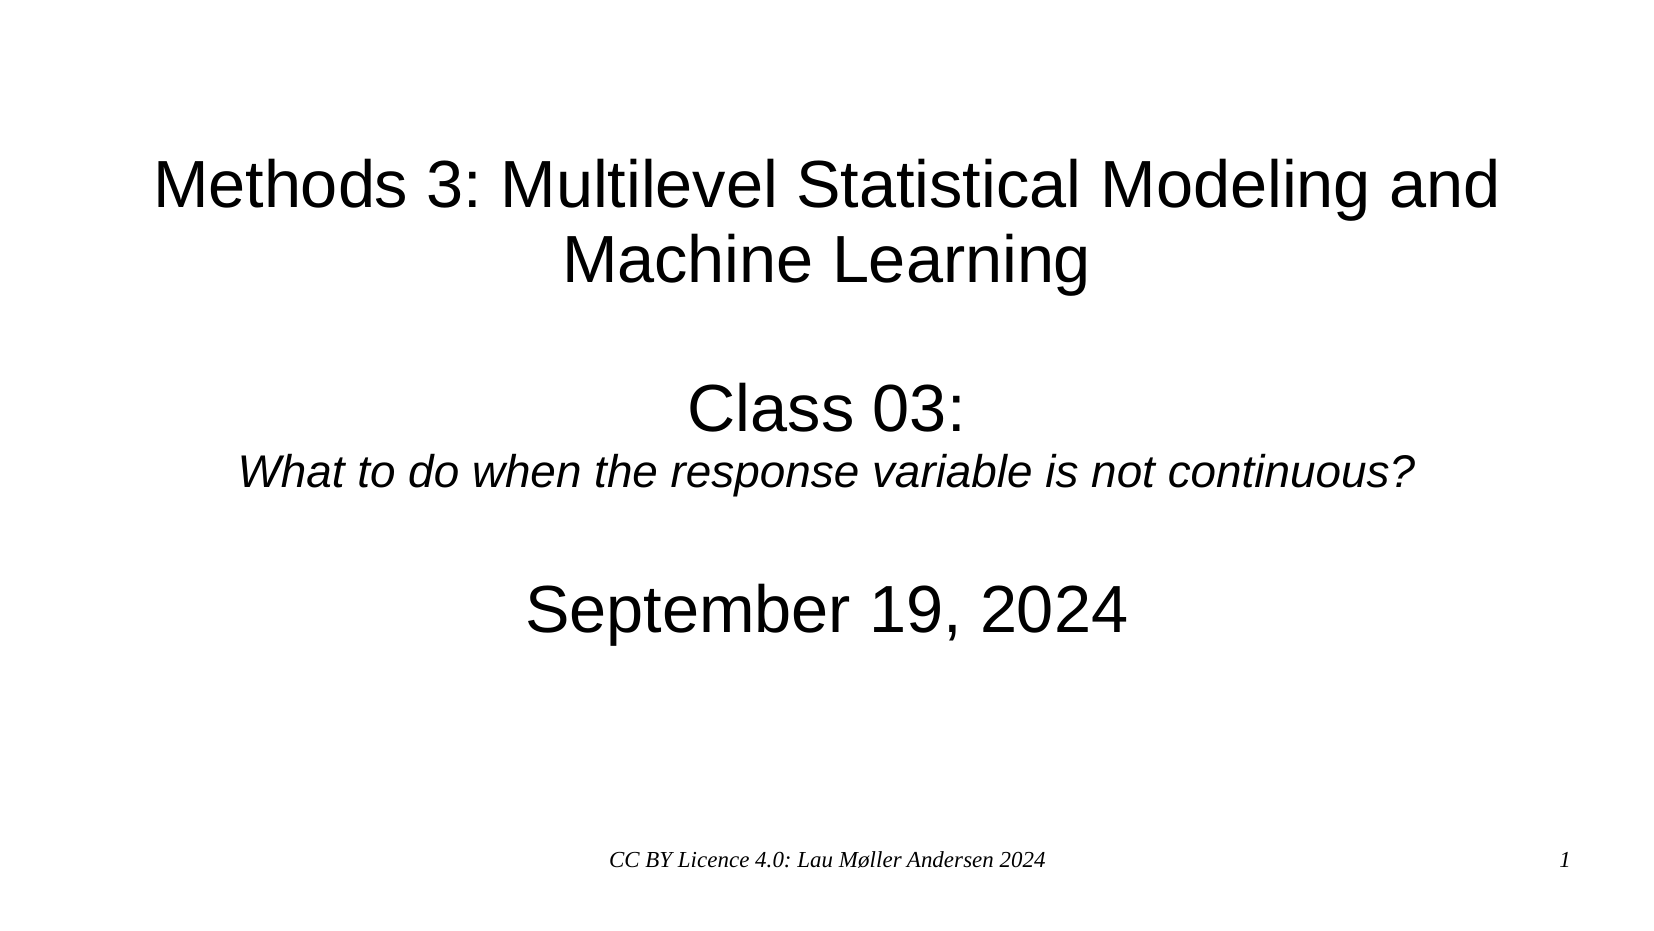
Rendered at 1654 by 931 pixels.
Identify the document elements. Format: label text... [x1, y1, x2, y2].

subtitle Methods 3: Multilevel Statistical Modeling and Machine Learning Class 03: What to do when the response variable is not continuous? September 19, 2024 [82, 37, 1571, 757]
